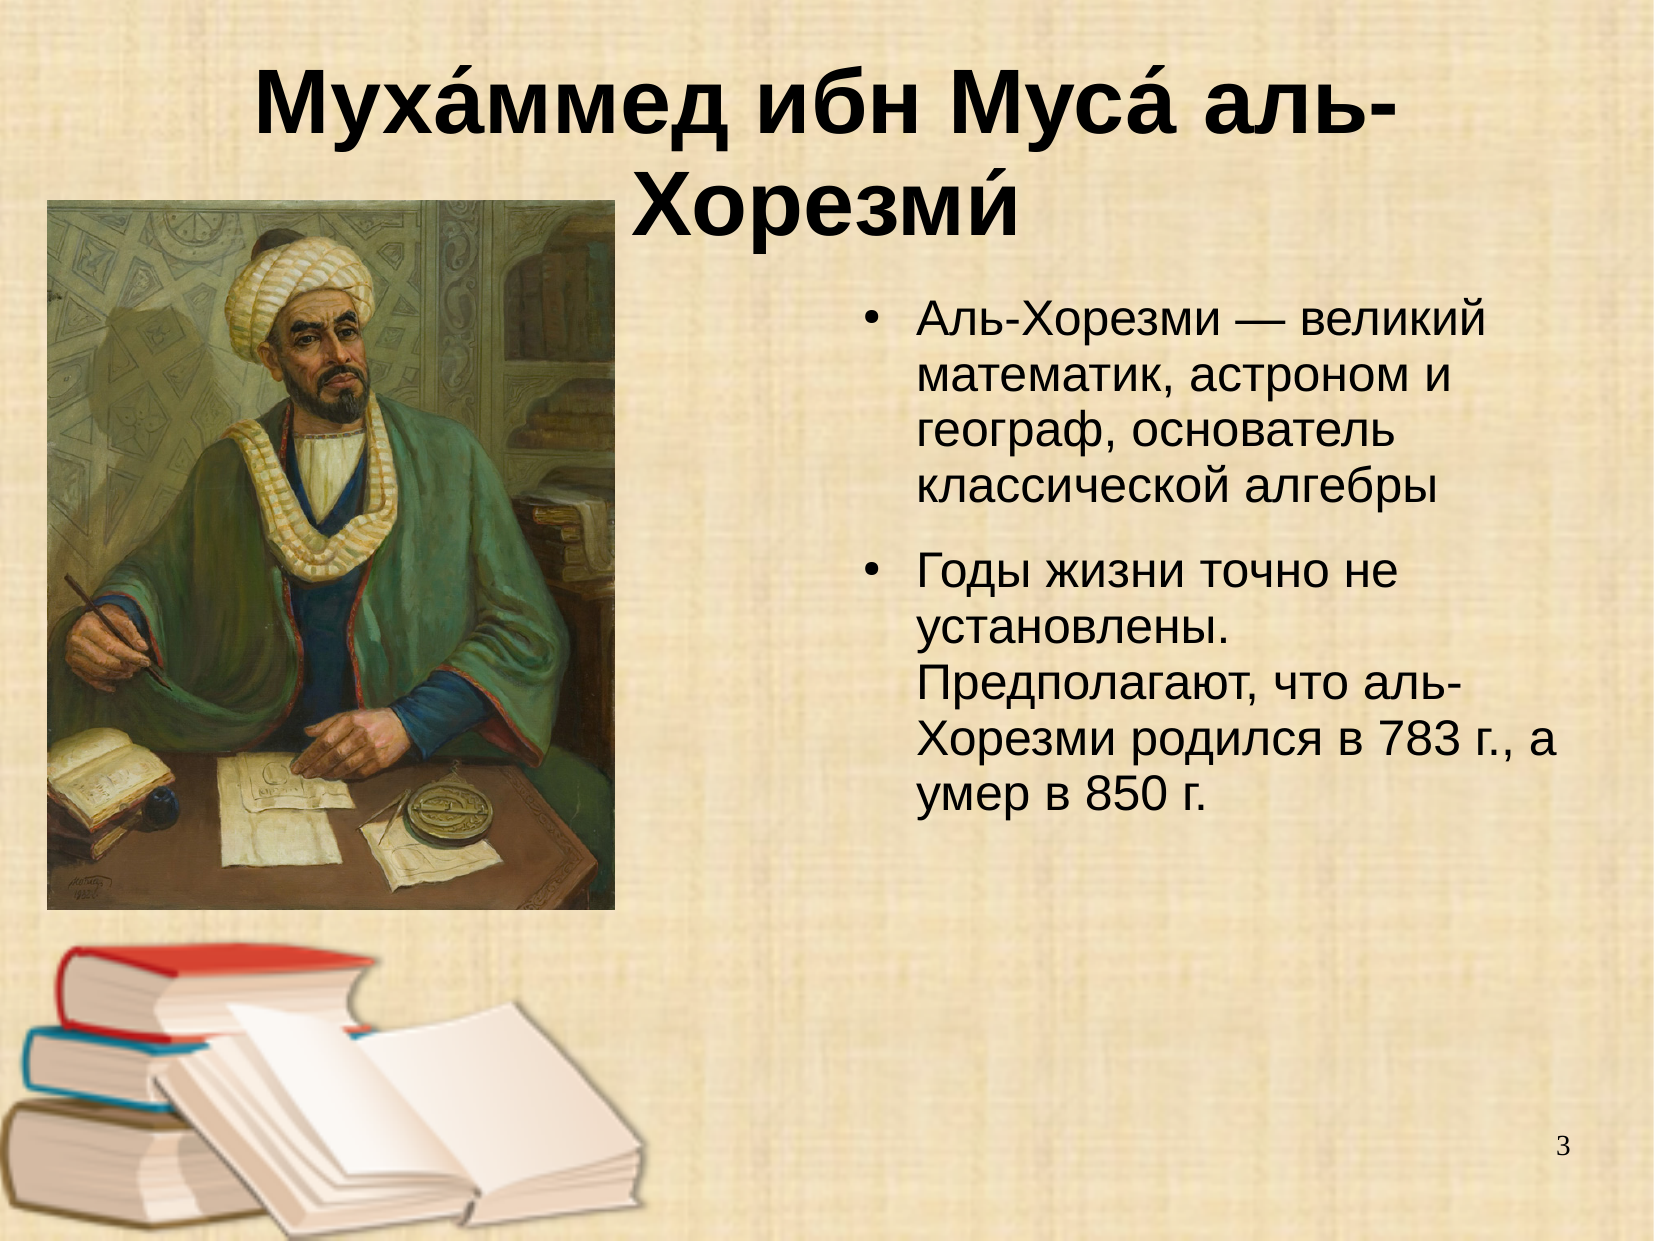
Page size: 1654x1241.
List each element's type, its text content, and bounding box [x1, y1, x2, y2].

picture [0, 0, 1654, 1241]
title Муха́ммед ибн Муса́ аль-Хорезми́ [82, 49, 1571, 257]
list Аль-Хорезми — великий математик, астроном и географ, основатель классической алгебры Годы жизни точно не установлены. Предполагают, что аль-Хорезми родился в 783 г., а умер в 850 г. [845, 290, 1572, 1109]
